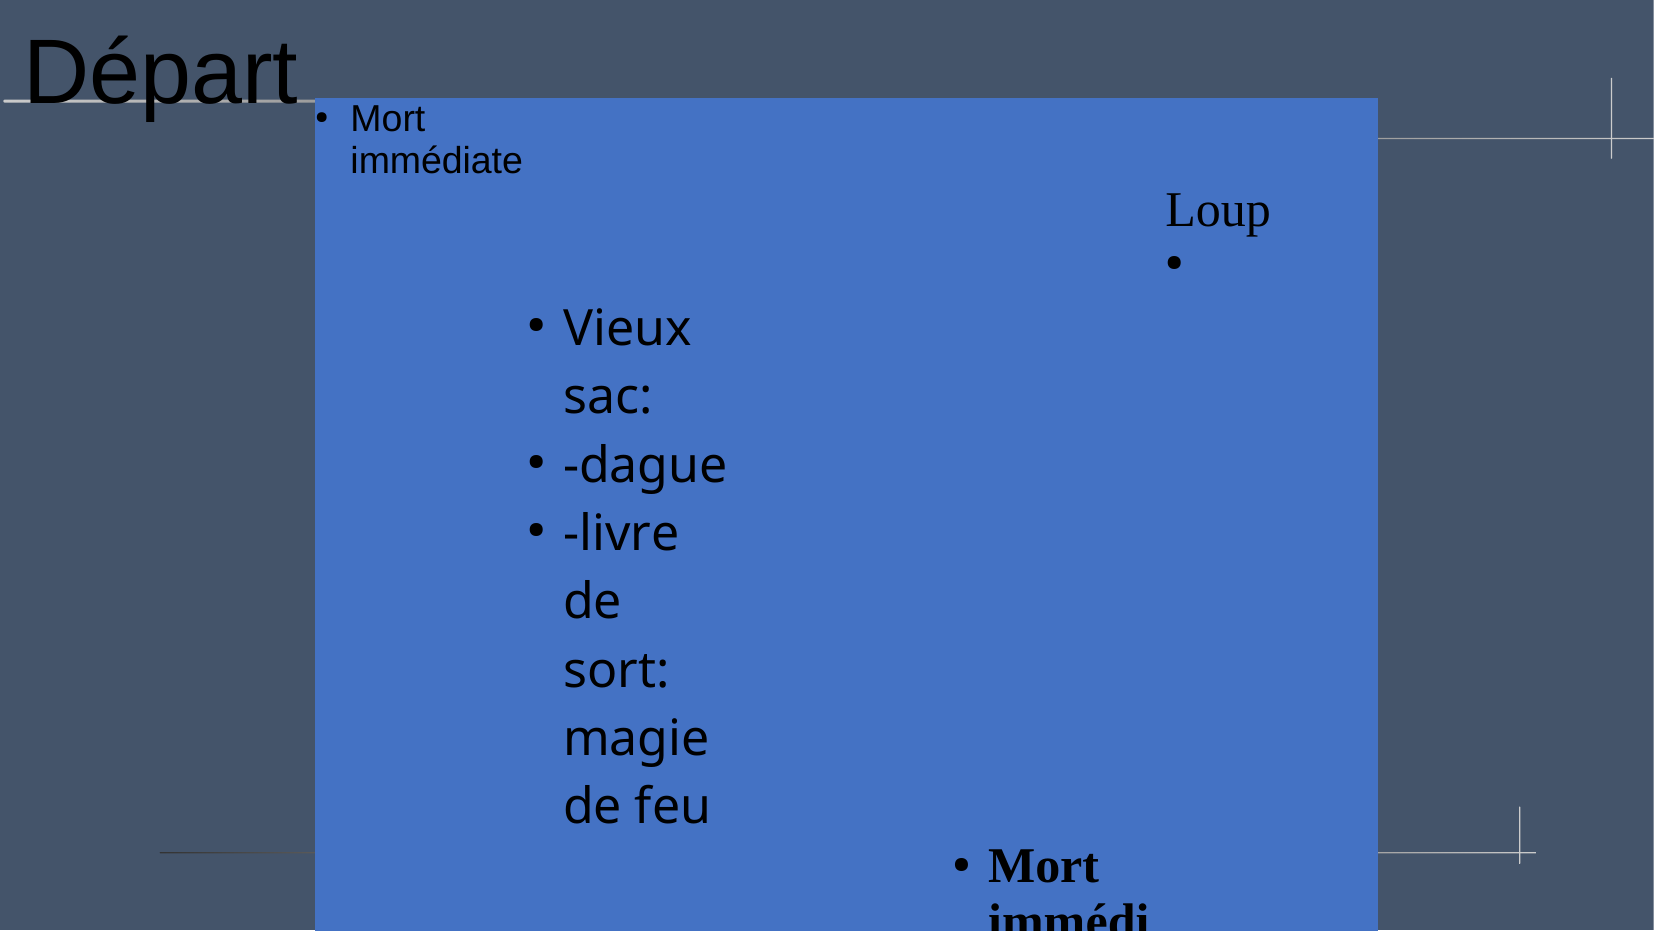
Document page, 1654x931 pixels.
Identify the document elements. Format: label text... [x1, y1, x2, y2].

table_header Mort immédiate [315, 98, 528, 182]
table_cell Loup [1165, 182, 1378, 292]
table_cell Vieux sac: -dague -livre de sort: magie de feu [528, 292, 740, 838]
table_cell [528, 838, 740, 931]
table_header [1165, 98, 1378, 182]
table_cell [953, 182, 1165, 292]
table_cell [1165, 292, 1378, 838]
table_cell [740, 182, 953, 292]
title Départ [23, 11, 1589, 119]
table_cell [740, 292, 953, 838]
table_cell [528, 182, 740, 292]
table_header [528, 98, 740, 182]
table_cell [315, 182, 528, 292]
table_cell [1165, 838, 1378, 931]
table_cell [315, 838, 528, 931]
table_cell [740, 838, 953, 931]
table_cell [953, 292, 1165, 838]
table_cell [315, 292, 528, 838]
table_header [953, 98, 1165, 182]
table_cell Mort immédiate [953, 838, 1165, 931]
table_header [740, 98, 953, 182]
